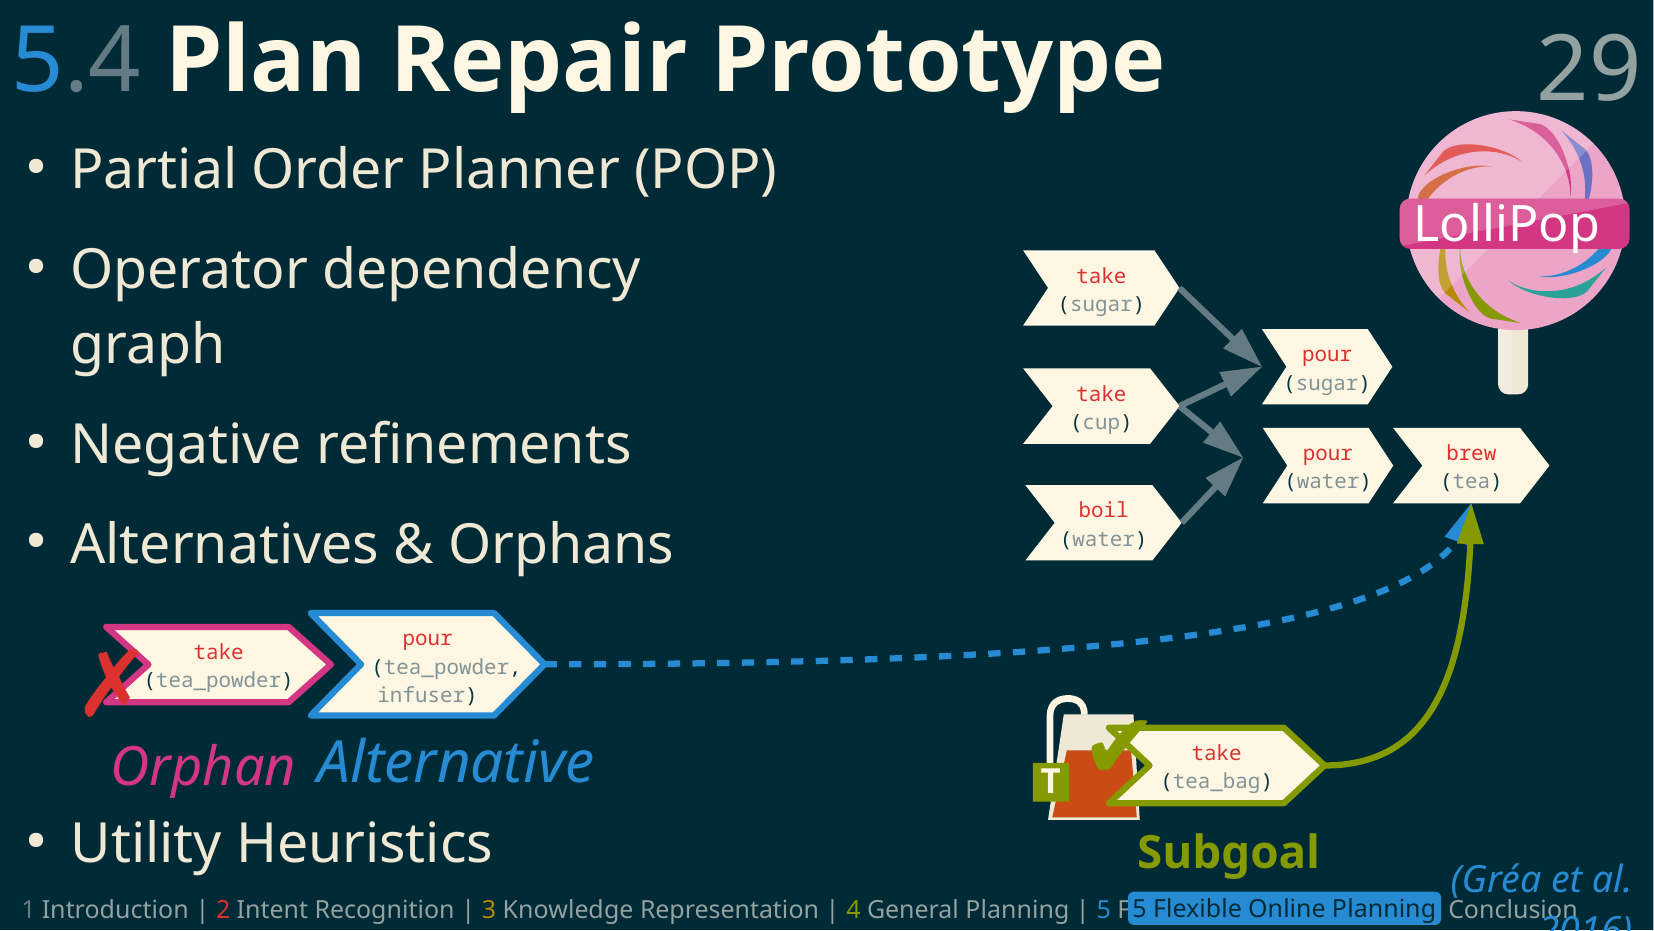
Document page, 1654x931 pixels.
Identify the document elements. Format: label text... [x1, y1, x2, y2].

text_box pour (sugar) [1261, 329, 1359, 405]
text_box boil (water) [1025, 485, 1182, 561]
text_box Orphan [96, 720, 319, 792]
text_box pour (tea_powder, infuser) [310, 613, 544, 716]
text_box take (tea_powder) [166, 626, 331, 703]
picture [1359, 330, 1391, 404]
text_box take (tea_bag) [1150, 727, 1324, 804]
text_box (Gréa et al. 2016) [1334, 845, 1648, 898]
text_box Subgoal [1122, 812, 1382, 880]
text_box pour (water) [1262, 427, 1394, 504]
text_box ✗ [59, 619, 166, 744]
picture [1400, 112, 1629, 394]
picture [1150, 725, 1324, 764]
title 5.4 Plan Repair Prototype [11, 0, 1501, 114]
list Partial Order Planner (POP) Operator dependency graph Negative refinements Alternatives & Orphans Utility Heuristics [11, 129, 808, 886]
picture [1150, 767, 1324, 806]
text_box take (cup) [1023, 368, 1179, 444]
text_box take (sugar) [1023, 250, 1179, 326]
text_box 5 Flexible Online Planning [1128, 891, 1442, 925]
picture [1033, 696, 1067, 819]
text_box Alternative [303, 716, 615, 804]
text_box ✔ [1067, 672, 1150, 866]
text_box brew (tea) [1393, 427, 1550, 504]
